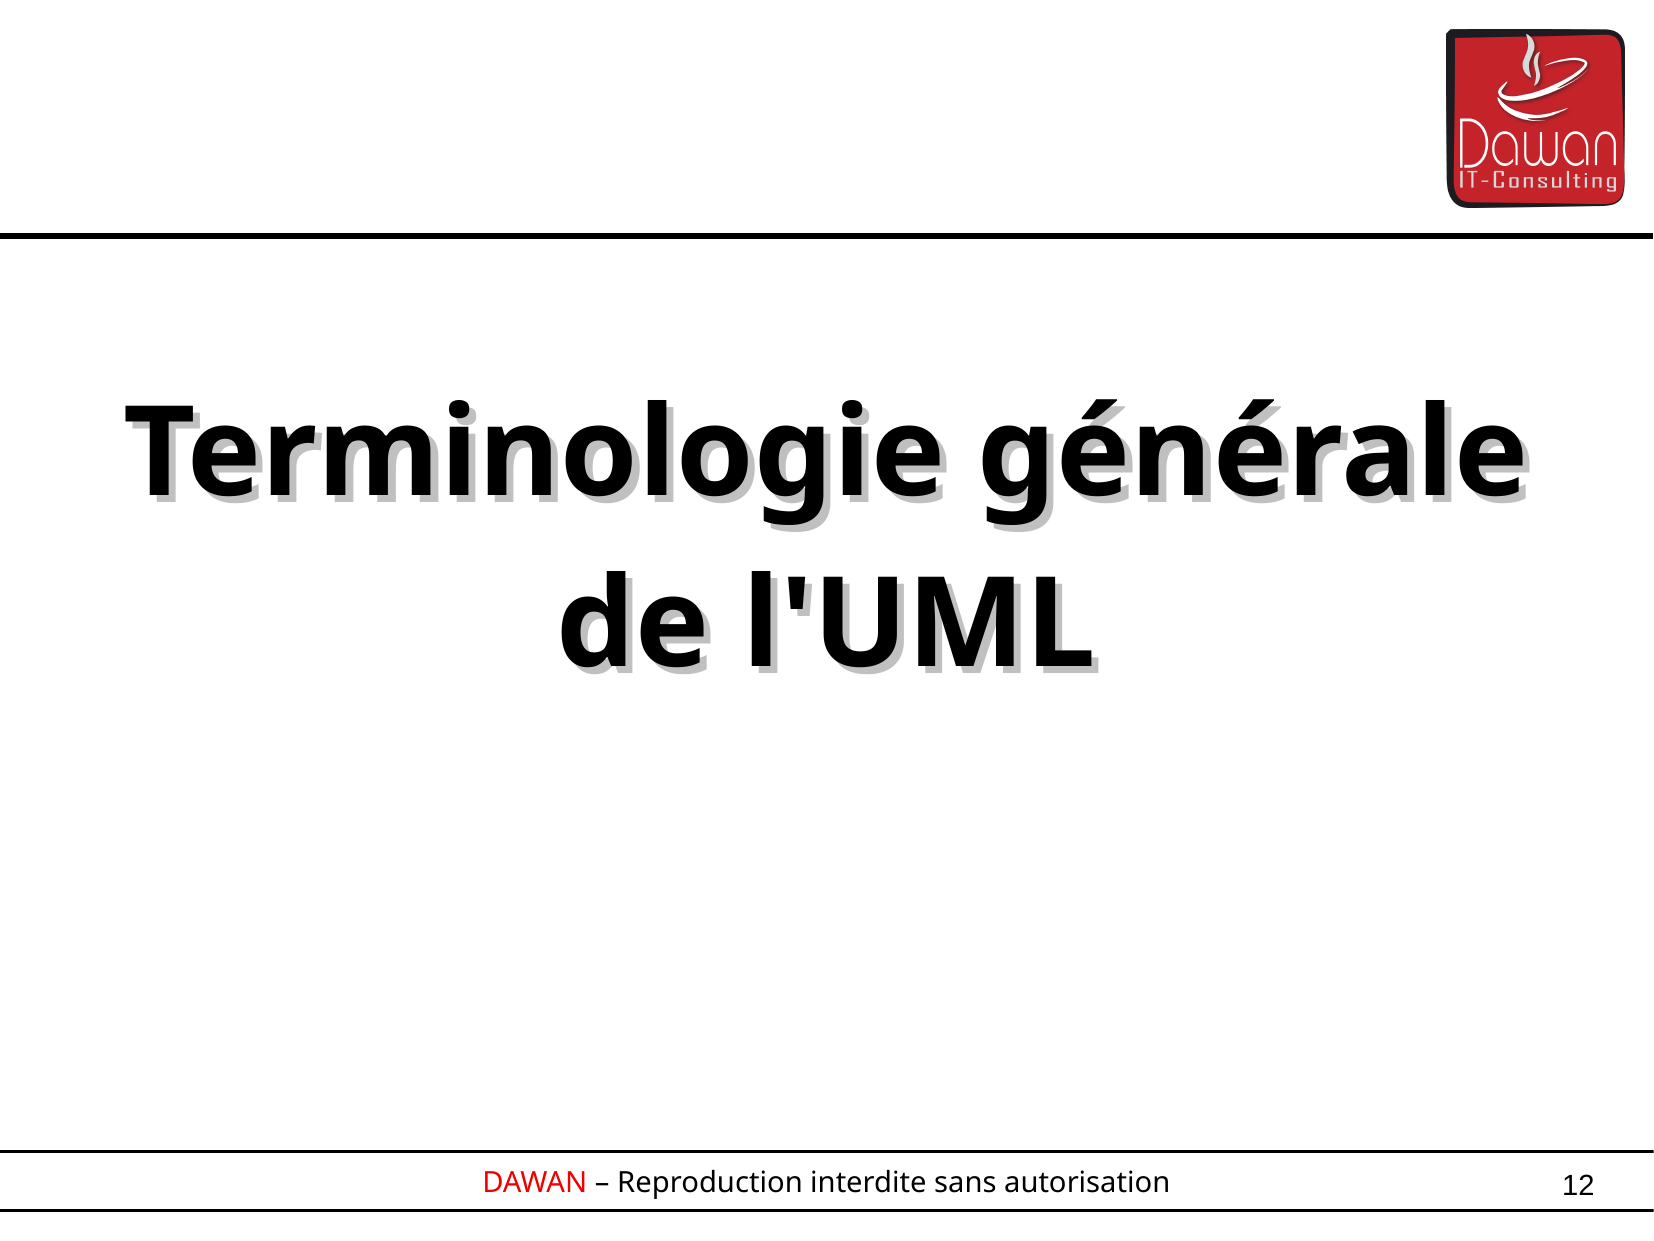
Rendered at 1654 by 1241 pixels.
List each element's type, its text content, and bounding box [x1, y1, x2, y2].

text_box Terminologie générale de l'UML [88, 354, 1565, 805]
picture [1446, 29, 1625, 208]
